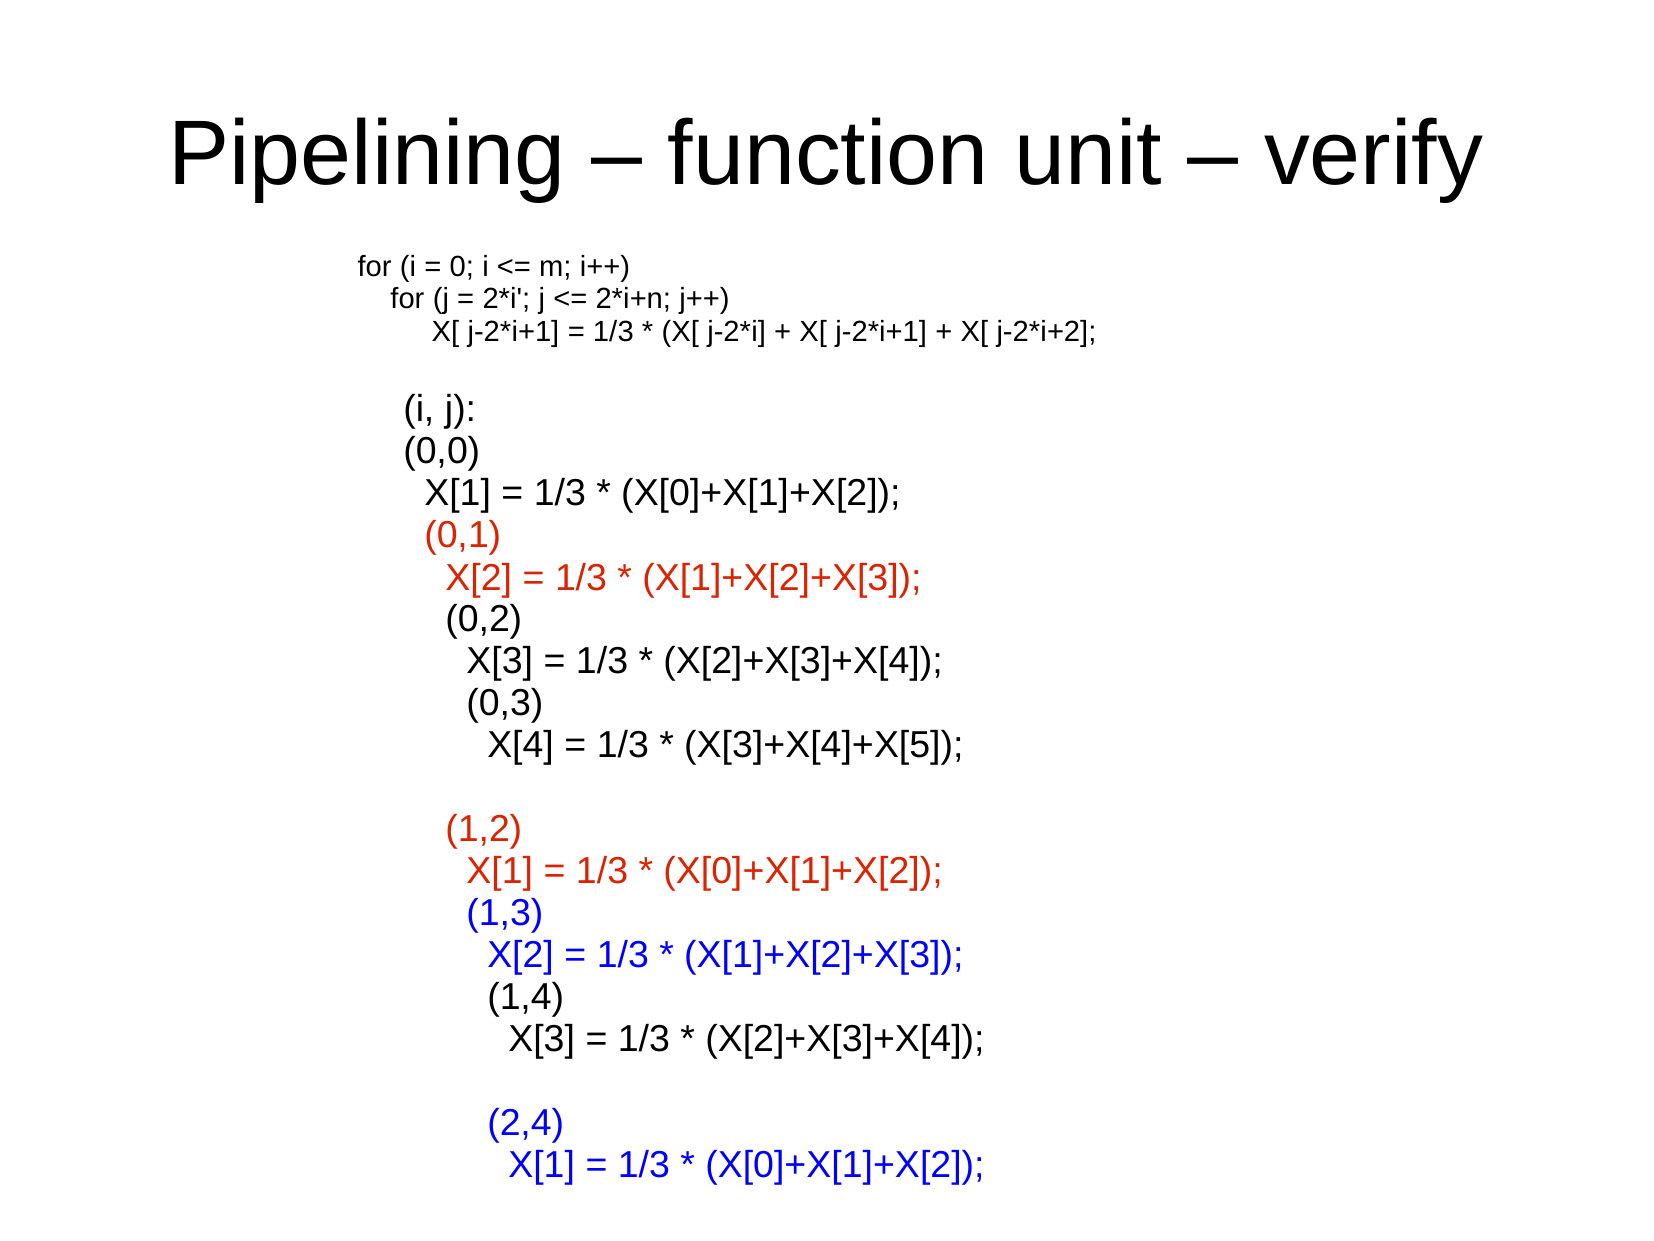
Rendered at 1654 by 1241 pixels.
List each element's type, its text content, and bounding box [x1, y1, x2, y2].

text_box (i, j): (0,0) X[1] = 1/3 * (X[0]+X[1]+X[2]); (0,1) X[2] = 1/3 * (X[1]+X[2]+X[3]); (0,2) X[3] = 1/3 * (X[2]+X[3]+X[4]); (0,3) X[4] = 1/3 * (X[3]+X[4]+X[5]); (1,2) X[1] = 1/3 * (X[0]+X[1]+X[2]); (1,3) X[2] = 1/3 * (X[1]+X[2]+X[3]); (1,4) X[3] = 1/3 * (X[2]+X[3]+X[4]); (2,4) X[1] = 1/3 * (X[0]+X[1]+X[2]); [388, 380, 1066, 1194]
title Pipelining – function unit – verify [82, 49, 1571, 257]
text_box for (i = 0; i <= m; i++) for (j = 2*i'; j <= 2*i+n; j++) X[ j-2*i+1] = 1/3 * (X[ j-2*i] + X[ j-2*i+1] + X[ j-2*i+2]; [342, 242, 1177, 378]
